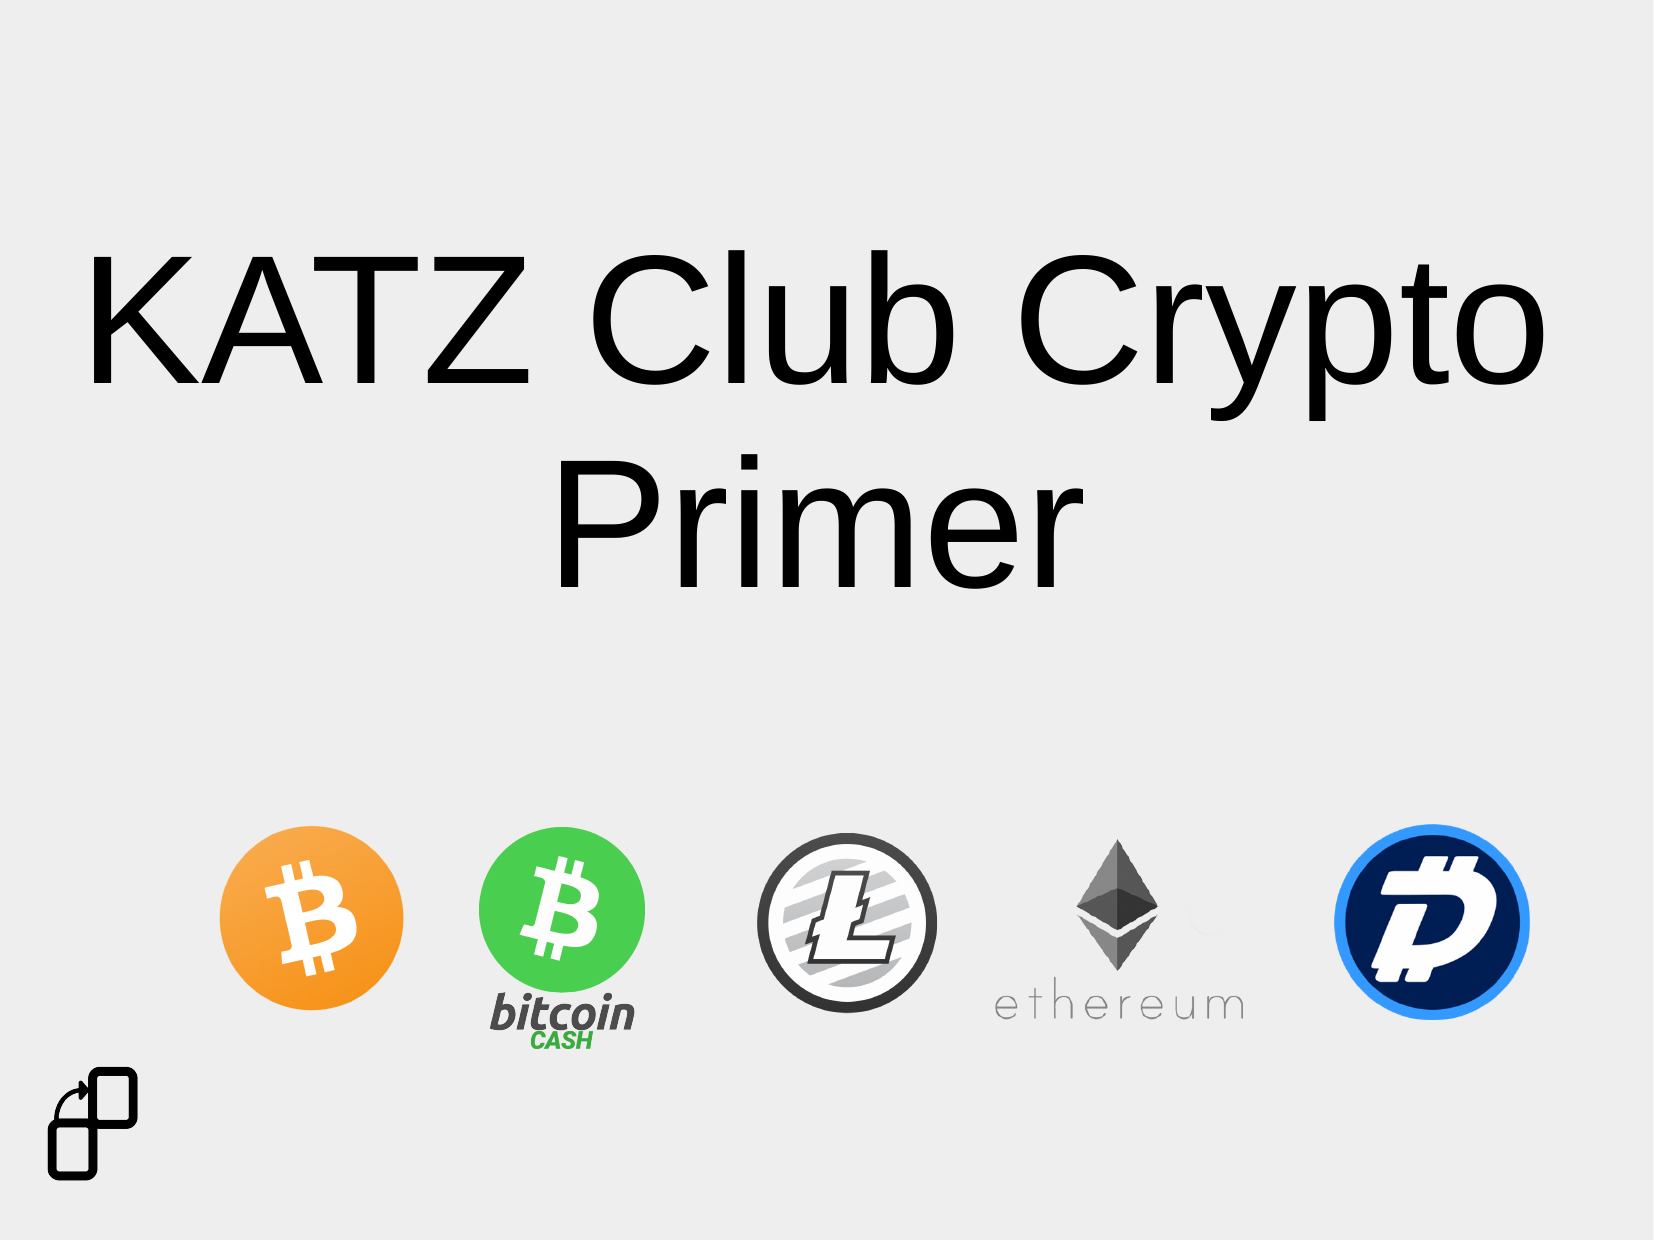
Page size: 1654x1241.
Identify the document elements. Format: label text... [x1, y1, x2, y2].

picture [479, 773, 1250, 1073]
picture [1334, 824, 1530, 1020]
picture [30, 1062, 153, 1186]
picture [188, 794, 435, 1042]
title KATZ Club Crypto Primer [64, 54, 1569, 790]
